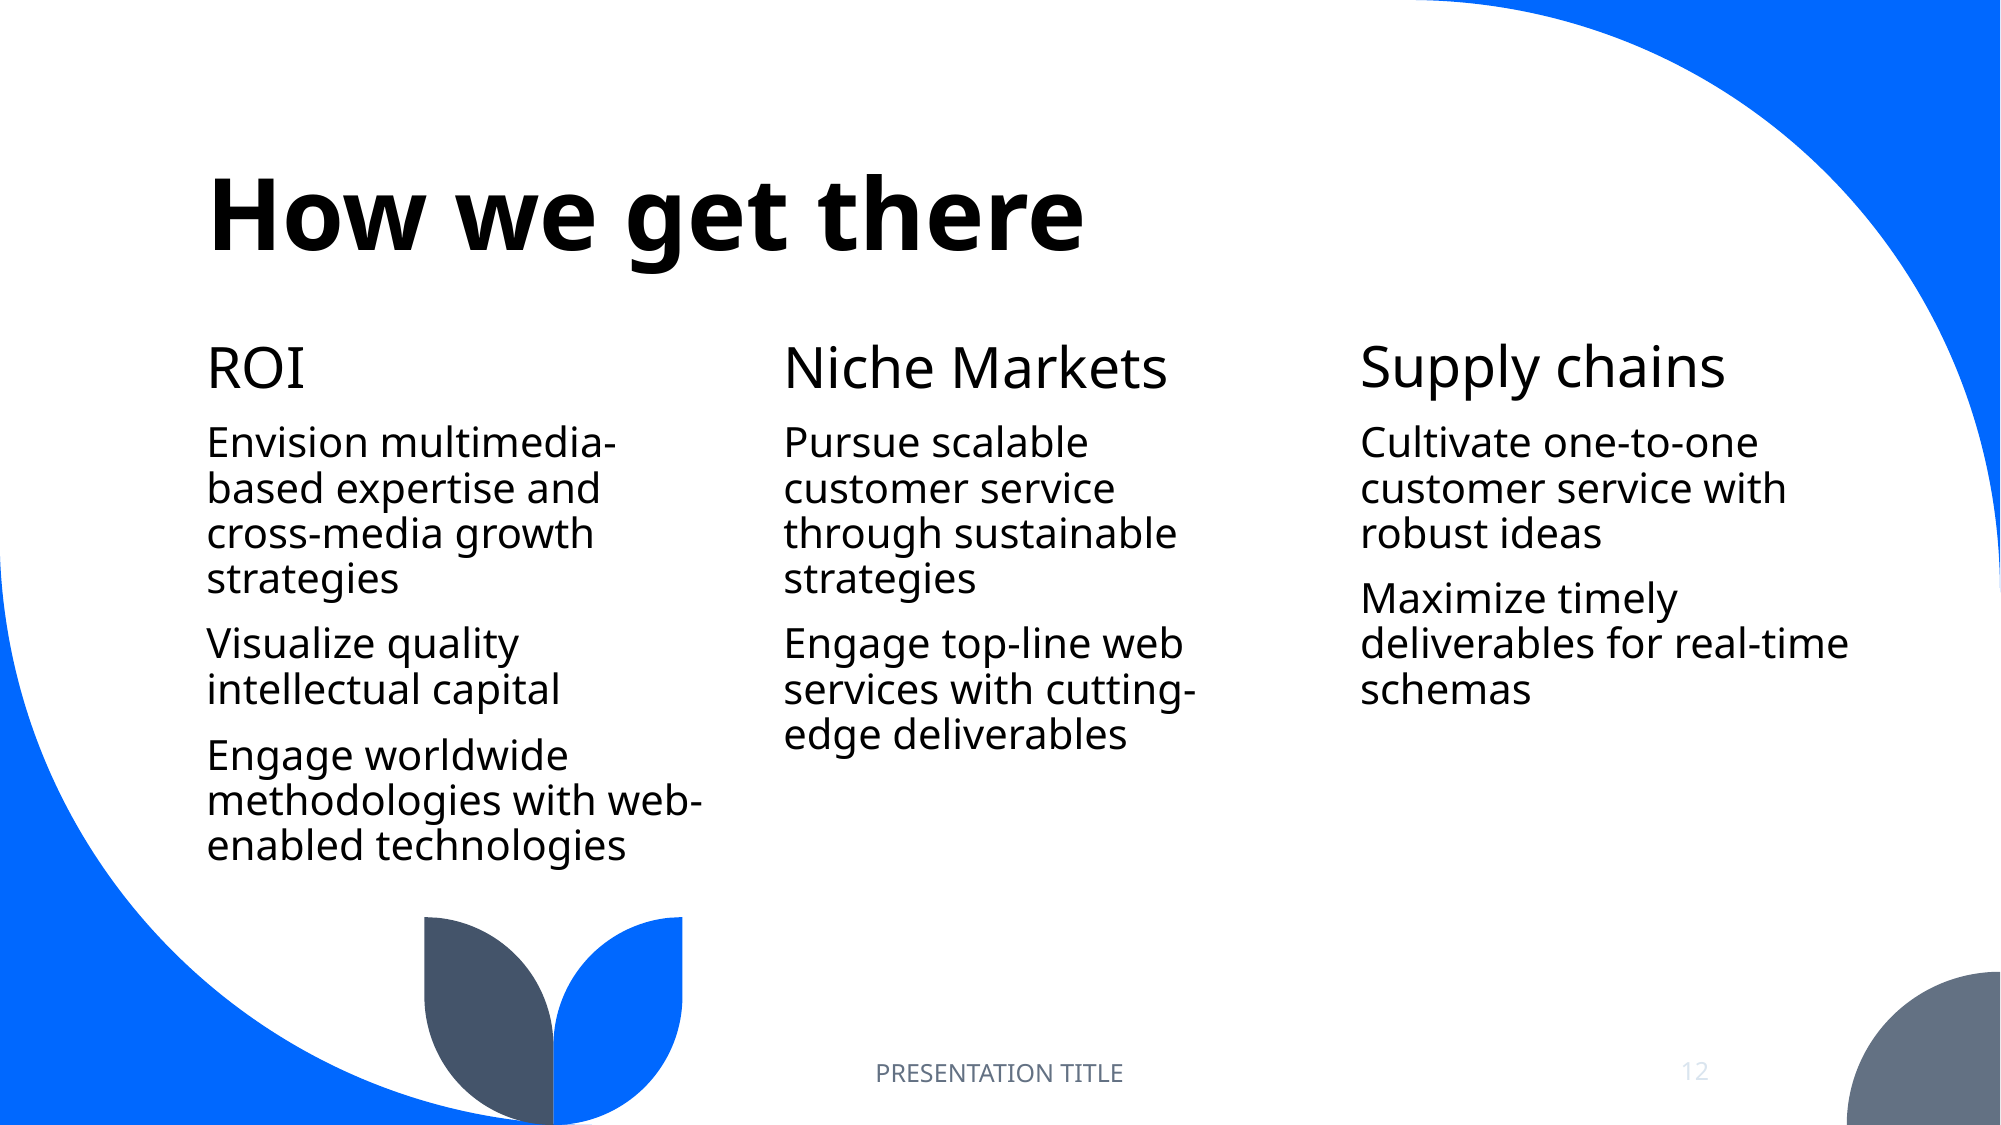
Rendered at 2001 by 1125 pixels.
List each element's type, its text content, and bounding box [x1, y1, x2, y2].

list Supply chains [1345, 331, 1866, 409]
list Cultivate one-to-one customer service with robust ideas Maximize timely deliverables for real-time schemas [1345, 414, 1866, 879]
text_box PRESENTATION TITLE [662, 1042, 1338, 1103]
list ROI [191, 331, 720, 409]
list Pursue scalable customer service through sustainable strategies Engage top-line web services with cutting-edge deliverables [768, 414, 1289, 879]
text_box 12 [1665, 1042, 1938, 1103]
list Niche Markets [768, 331, 1289, 409]
list Envision multimedia-based expertise and cross-media growth strategies Visualize quality intellectual capital Engage worldwide methodologies with web-enabled technologies [191, 414, 720, 879]
title How we get there [191, 62, 1796, 280]
